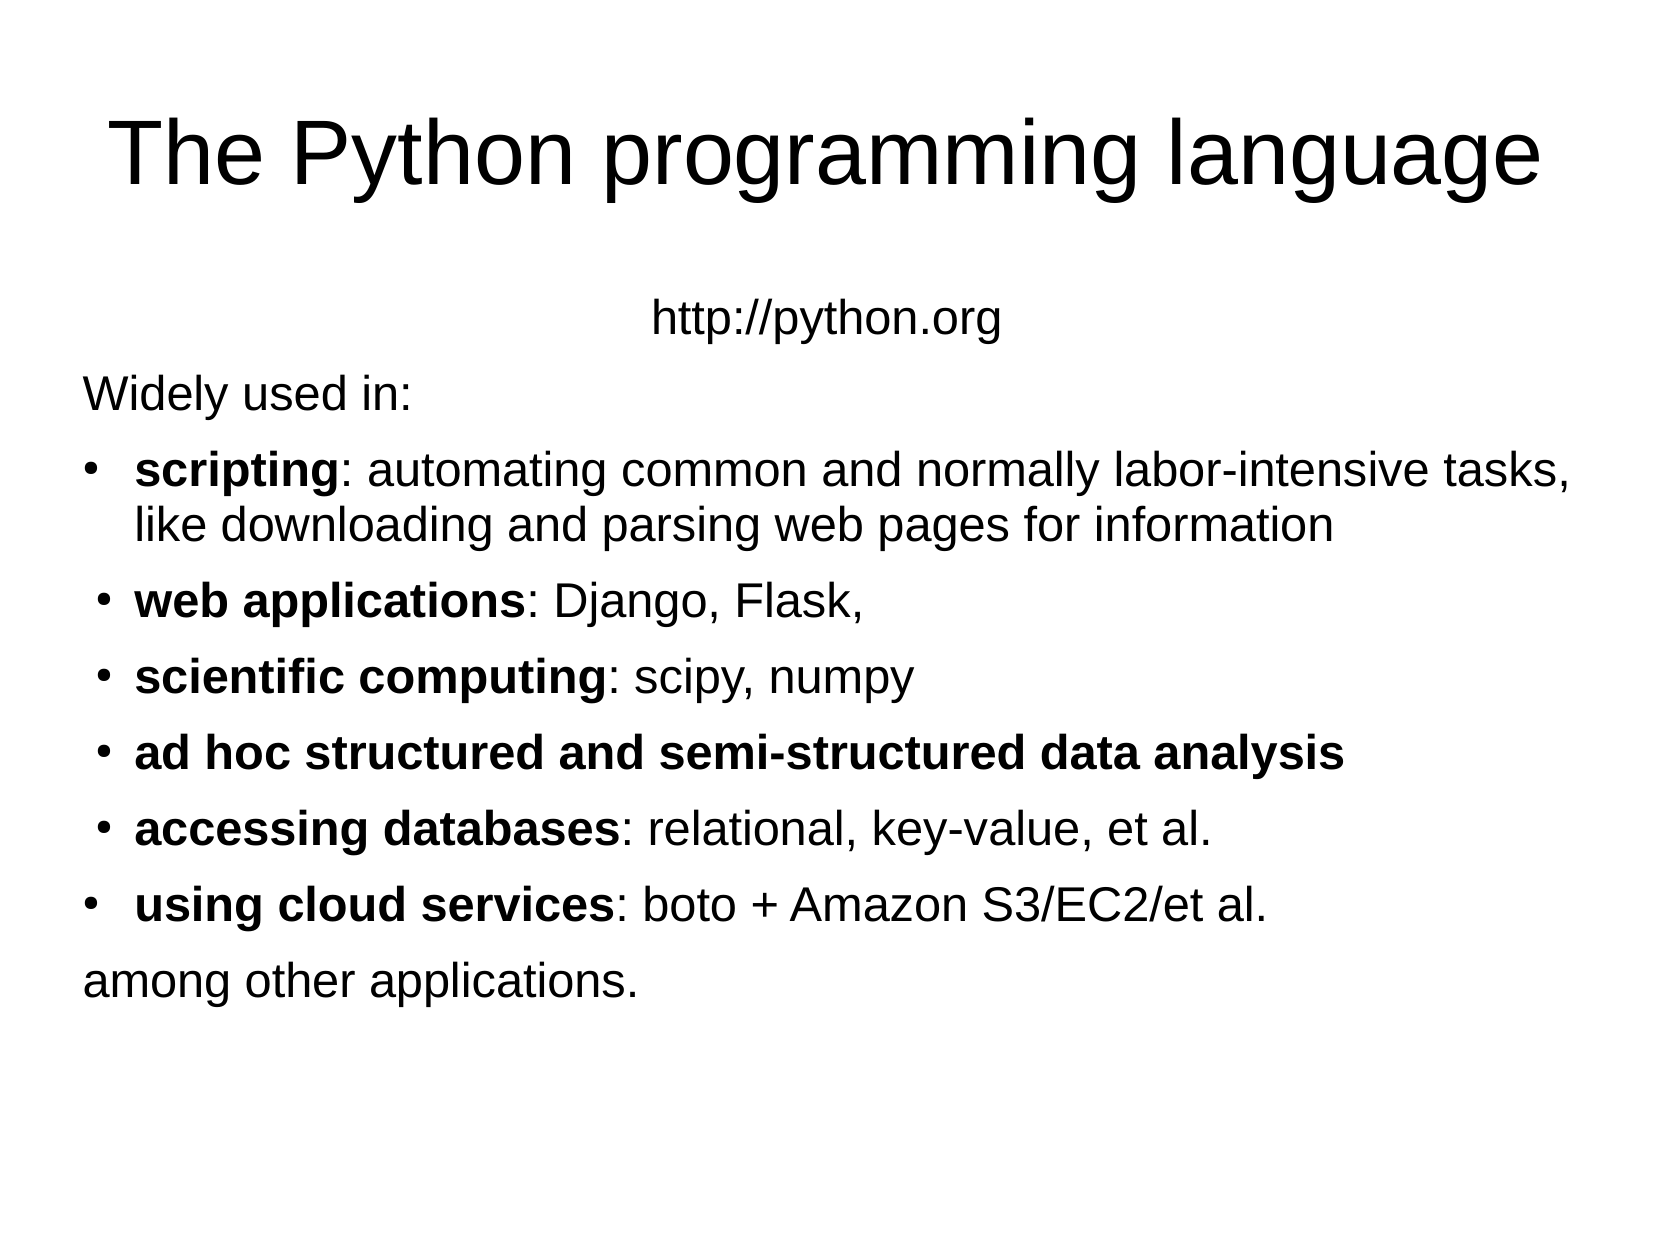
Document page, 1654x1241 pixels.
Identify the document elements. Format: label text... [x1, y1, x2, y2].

list http://python.org Widely used in: scripting: automating common and normally labor-intensive tasks, like downloading and parsing web pages for information web applications: Django, Flask, scientific computing: scipy, numpy ad hoc structured and semi-structured data analysis accessing databases: relational, key-value, et al. using cloud services: boto + Amazon S3/EC2/et al. among other applications. [82, 290, 1571, 1010]
title The Python programming language [82, 49, 1571, 257]
